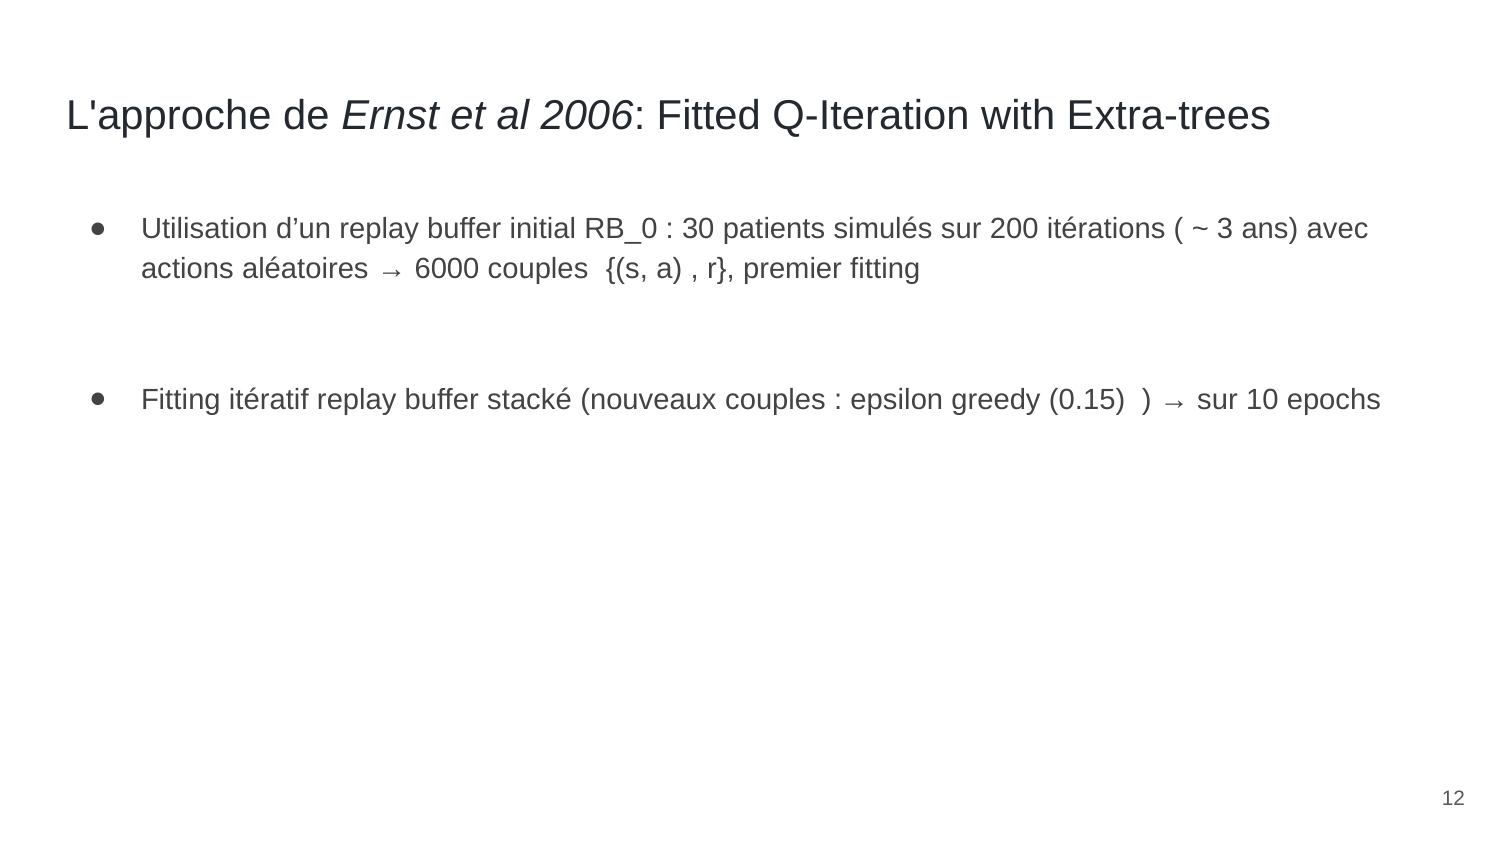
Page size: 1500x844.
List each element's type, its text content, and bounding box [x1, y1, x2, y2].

list Utilisation d’un replay buffer initial RB_0 : 30 patients simulés sur 200 itérations ( ~ 3 ans) avec actions aléatoires → 6000 couples {(s, a) , r}, premier fitting Fitting itératif replay buffer stacké (nouveaux couples : epsilon greedy (0.15) ) → sur 10 epochs [51, 189, 1449, 750]
title L'approche de Ernst et al 2006: Fitted Q-Iteration with Extra-trees [51, 72, 1449, 167]
slide_number <number> [1389, 764, 1480, 830]
